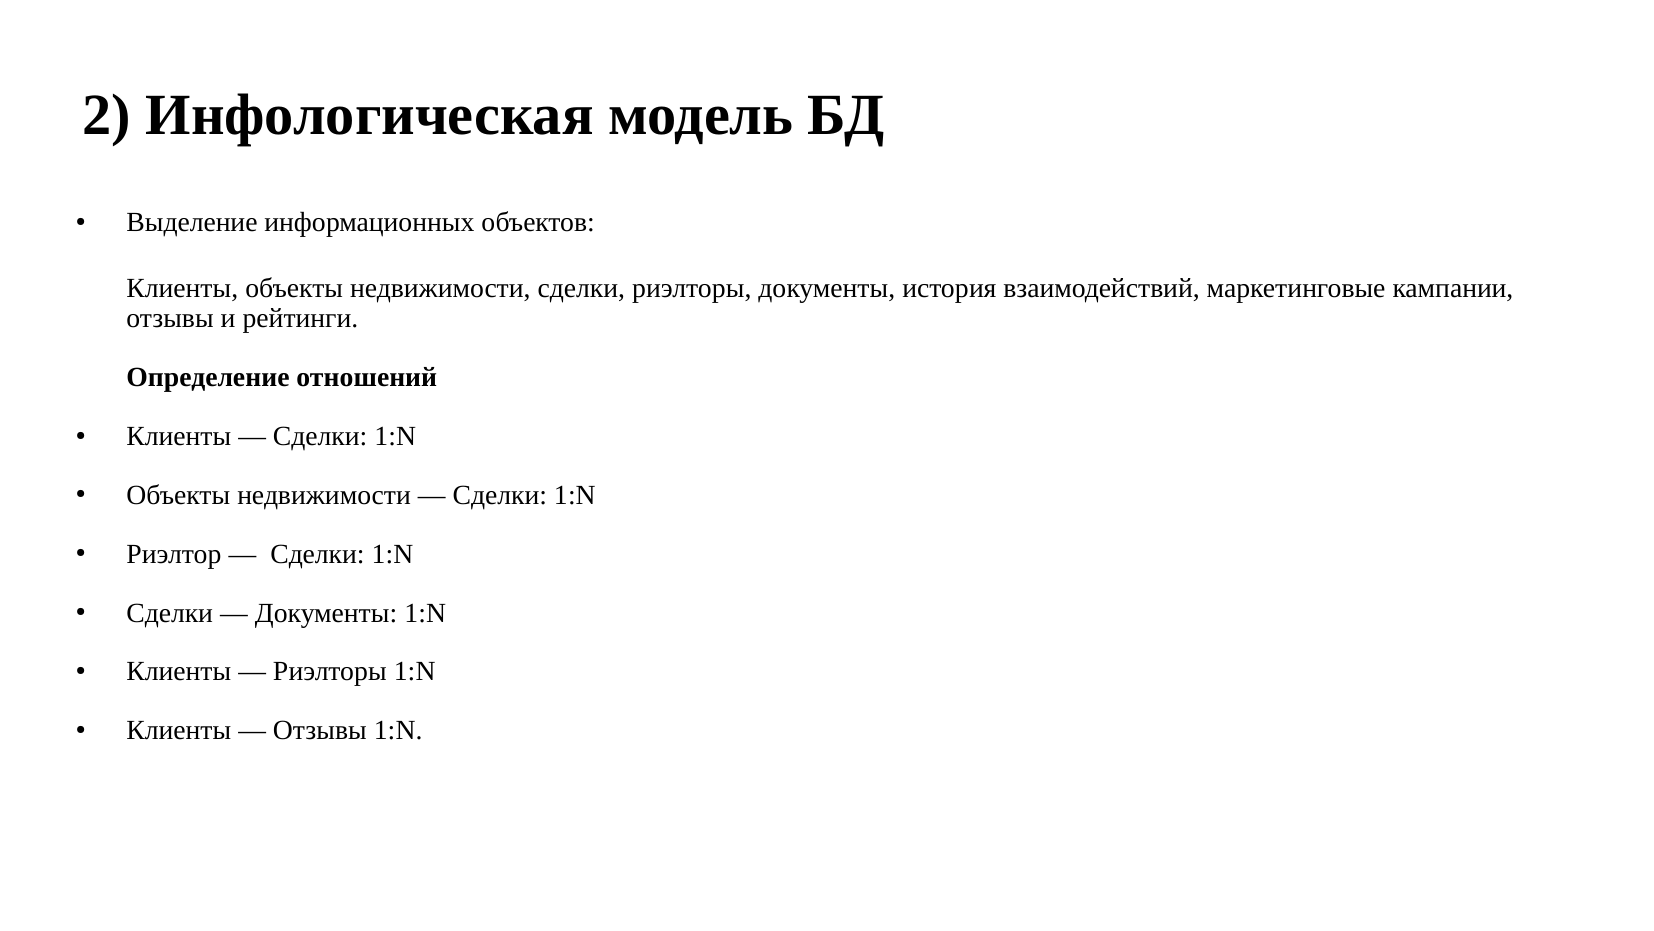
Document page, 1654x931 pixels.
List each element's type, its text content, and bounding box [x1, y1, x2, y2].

list Выделение информационных объектов: Клиенты, объекты недвижимости, сделки, риэлторы, документы, история взаимодействий, маркетинговые кампании, отзывы и рейтинги. Определение отношений Клиенты — Сделки: 1:N Объекты недвижимости — Сделки: 1:N Риэлтор — Сделки: 1:N Сделки — Документы: 1:N Клиенты — Риэлторы 1:N Клиенты — Отзывы 1:N. [59, 206, 1548, 747]
title 2) Инфологическая модель БД [82, 37, 1571, 193]
